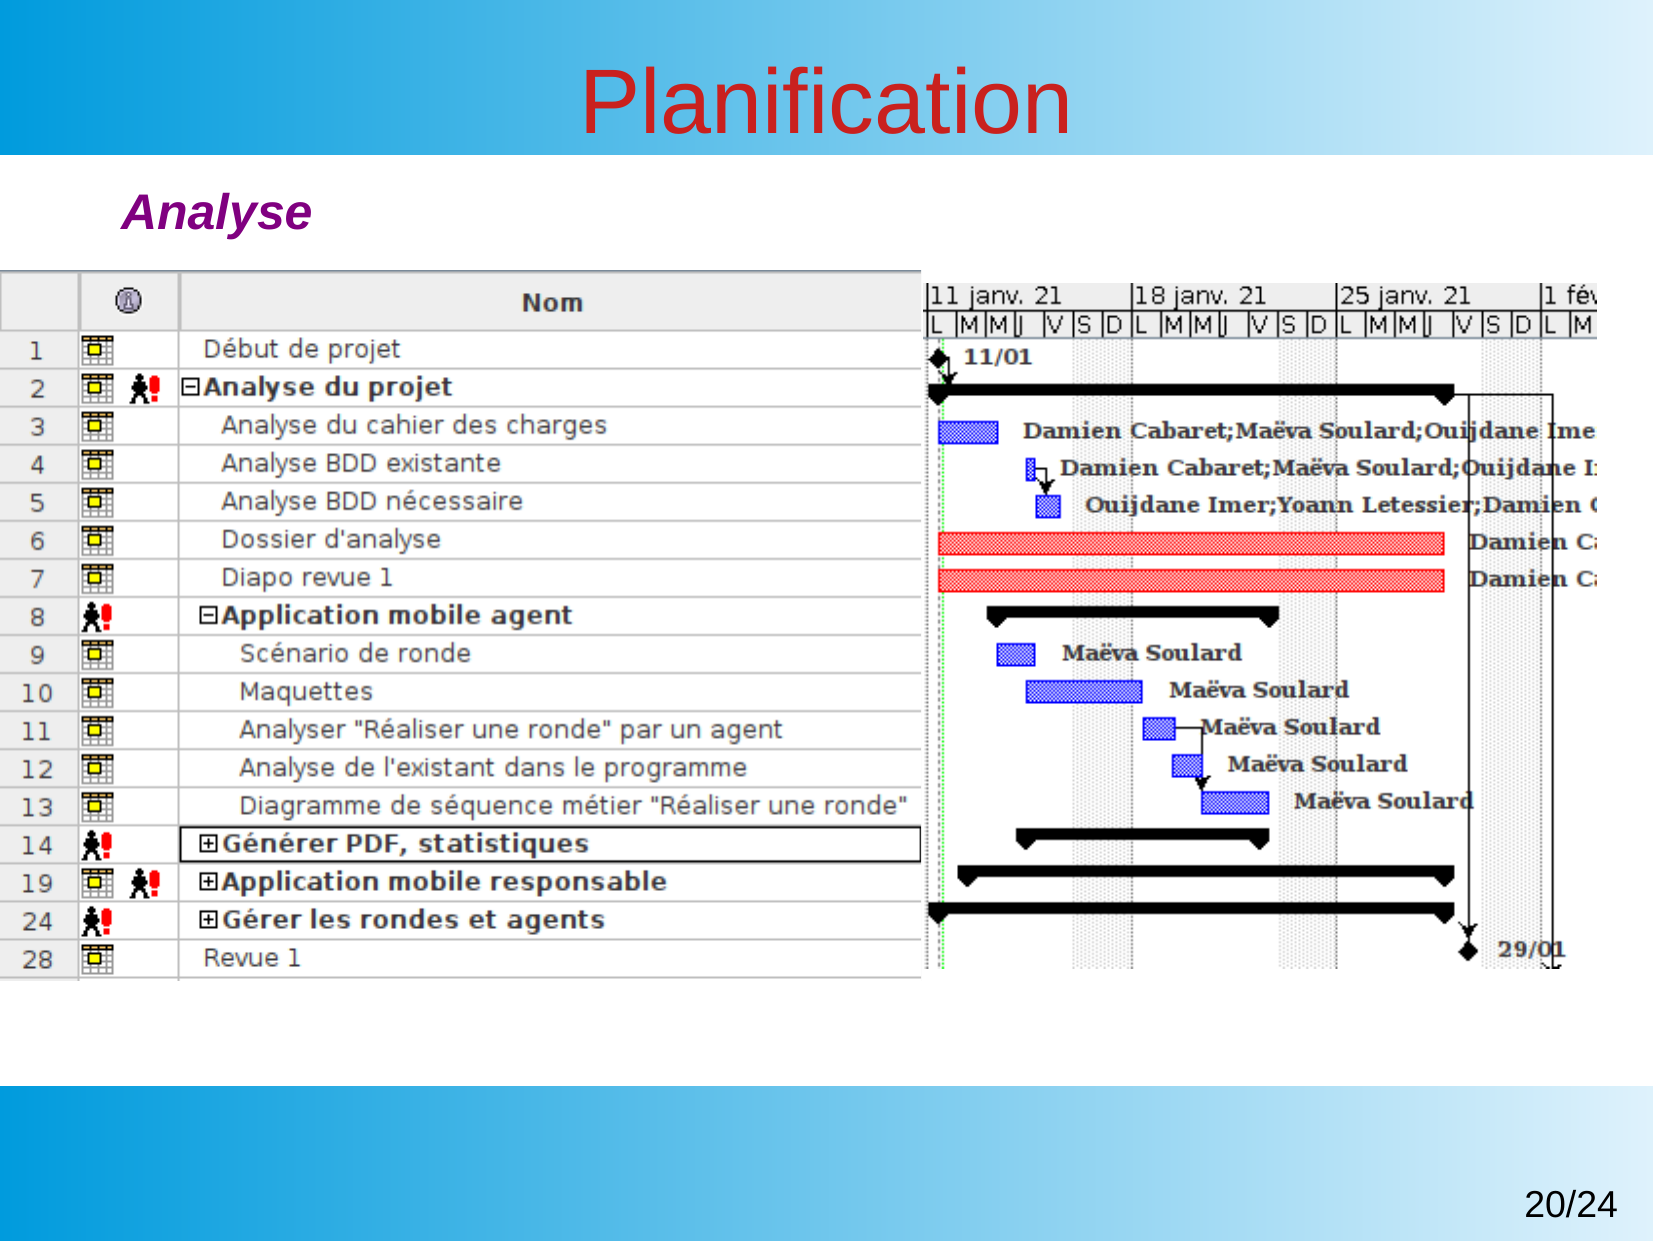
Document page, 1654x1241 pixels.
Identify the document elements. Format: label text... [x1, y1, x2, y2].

text_box <numéro>/24 [1509, 1175, 1654, 1241]
title Planification [82, 49, 1571, 155]
text_box Analyse [106, 177, 851, 248]
picture [923, 283, 1597, 969]
picture [0, 270, 922, 981]
